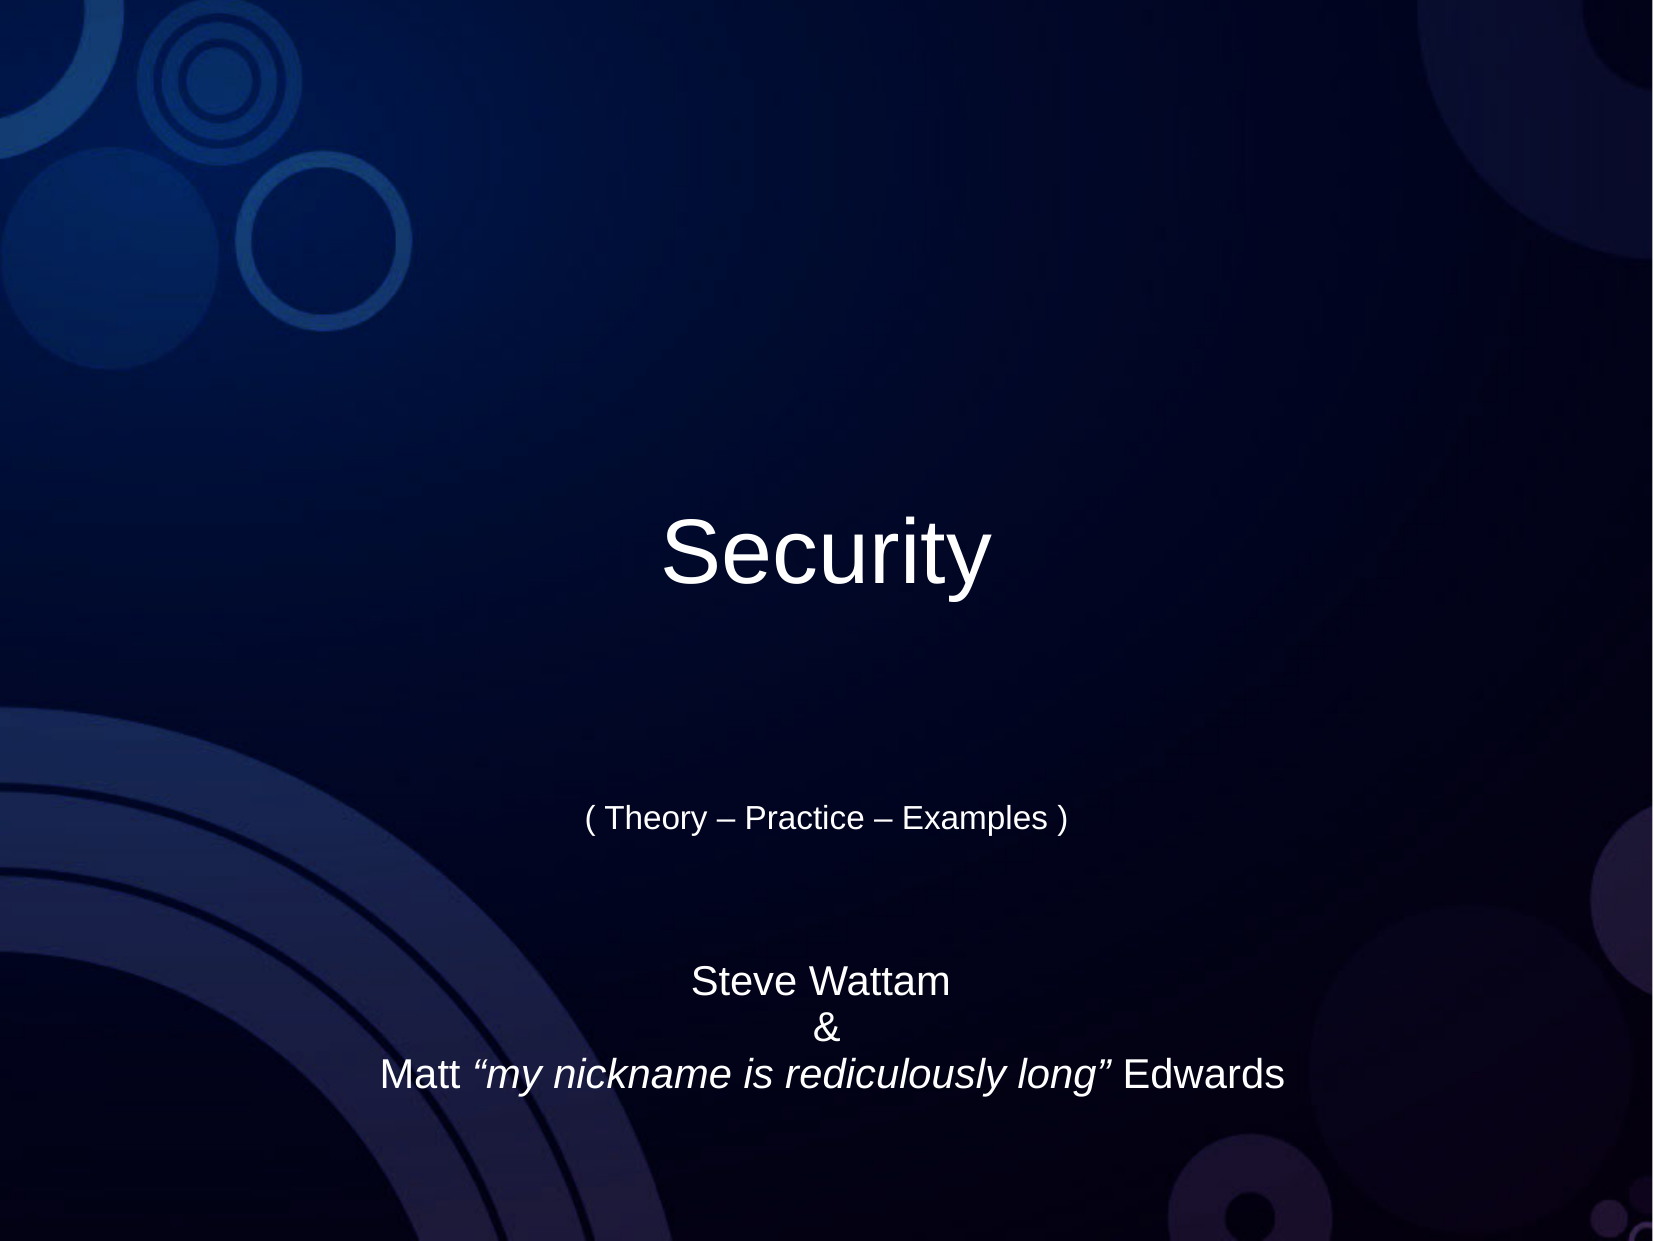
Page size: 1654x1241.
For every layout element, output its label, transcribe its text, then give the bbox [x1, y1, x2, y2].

subtitle Security ( Theory – Practice – Examples ) Steve Wattam & Matt “my nickname is rediculously long” Edwards [82, 425, 1571, 1173]
picture [0, 0, 1653, 1241]
